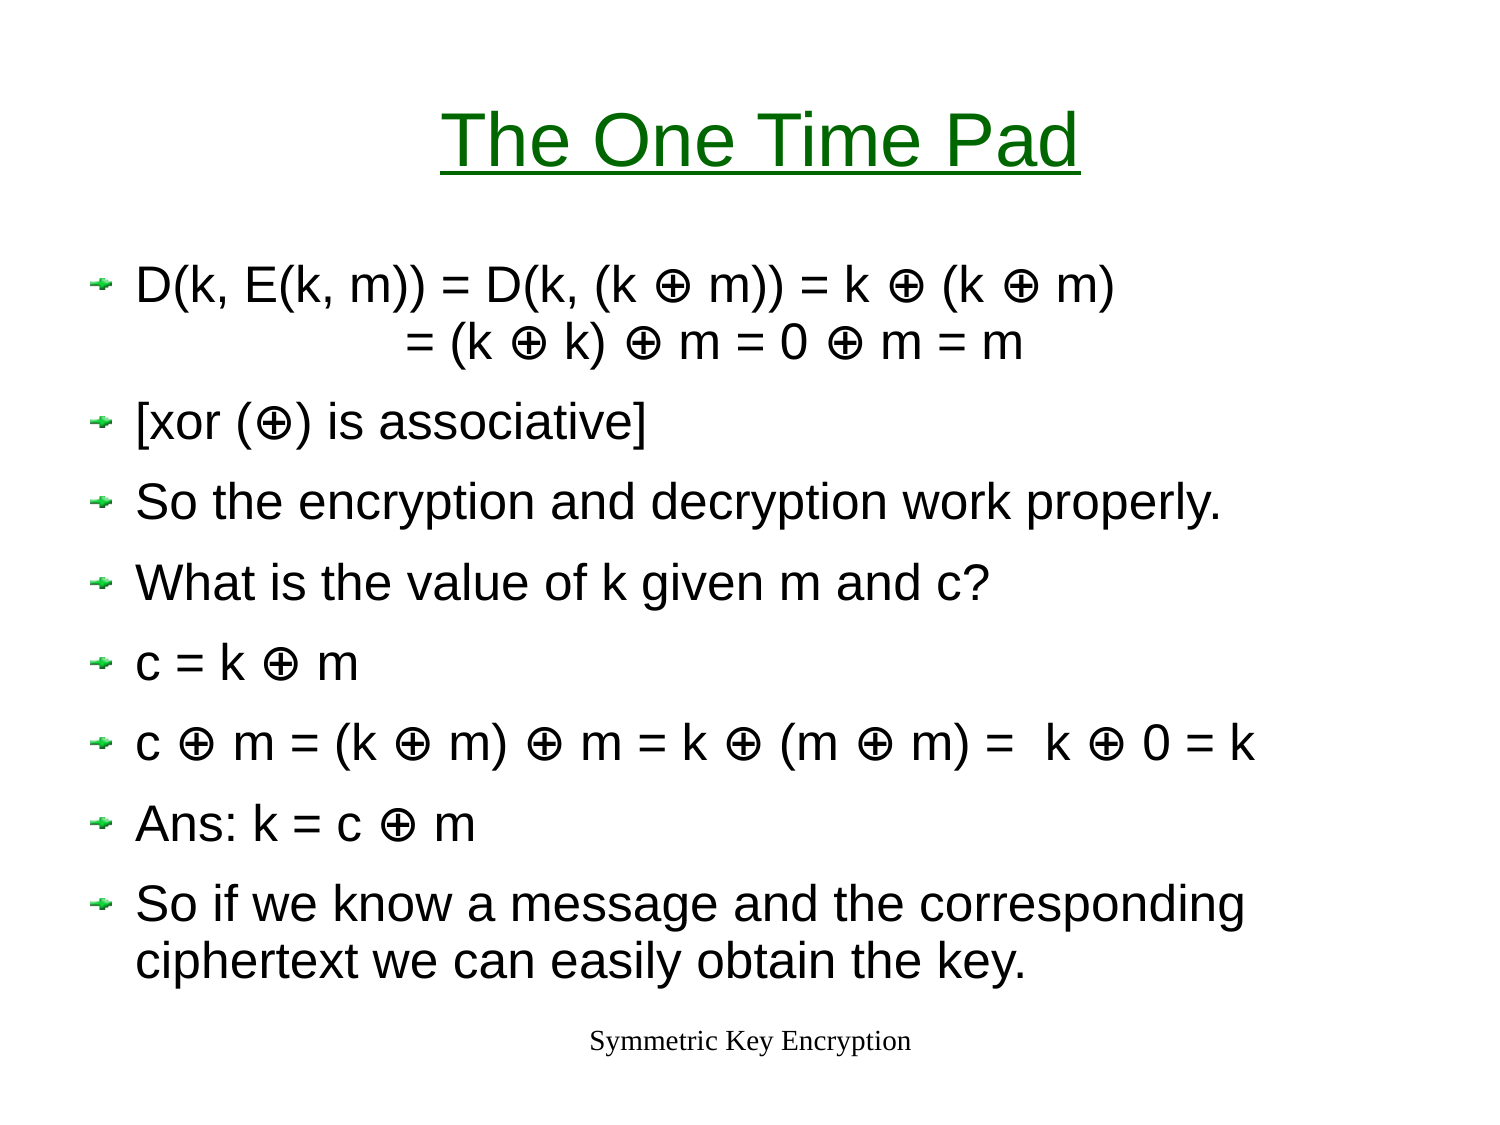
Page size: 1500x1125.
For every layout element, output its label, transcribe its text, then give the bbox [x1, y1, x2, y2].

title The One Time Pad [75, 44, 1447, 236]
list D(k, E(k, m)) = D(k, (k ⊕ m)) = k ⊕ (k ⊕ m) = (k ⊕ k) ⊕ m = 0 ⊕ m = m [xor (⊕) is associative] So the encryption and decryption work properly. What is the value of k given m and c? c = k ⊕ m c ⊕ m = (k ⊕ m) ⊕ m = k ⊕ (m ⊕ m) = k ⊕ 0 = k Ans: k = c ⊕ m So if we know a message and the corresponding ciphertext we can easily obtain the key. [75, 255, 1441, 1004]
